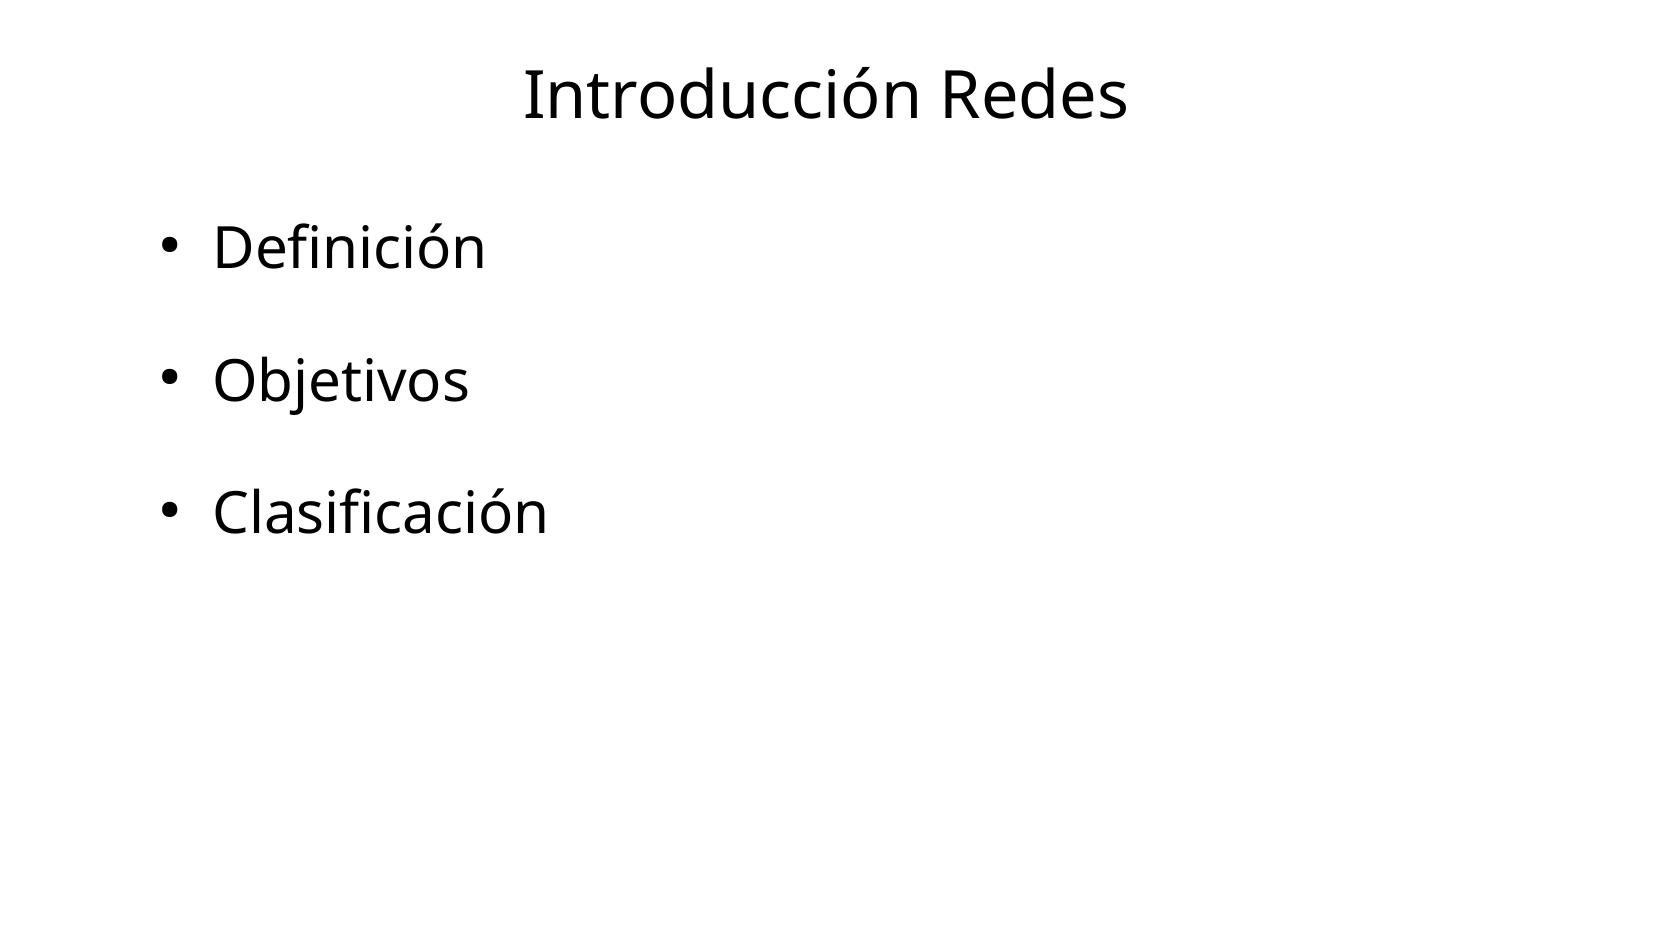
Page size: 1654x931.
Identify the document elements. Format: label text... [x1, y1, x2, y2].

title Introducción Redes [82, 37, 1571, 148]
list Definición Objetivos Clasificación [82, 206, 1565, 886]
